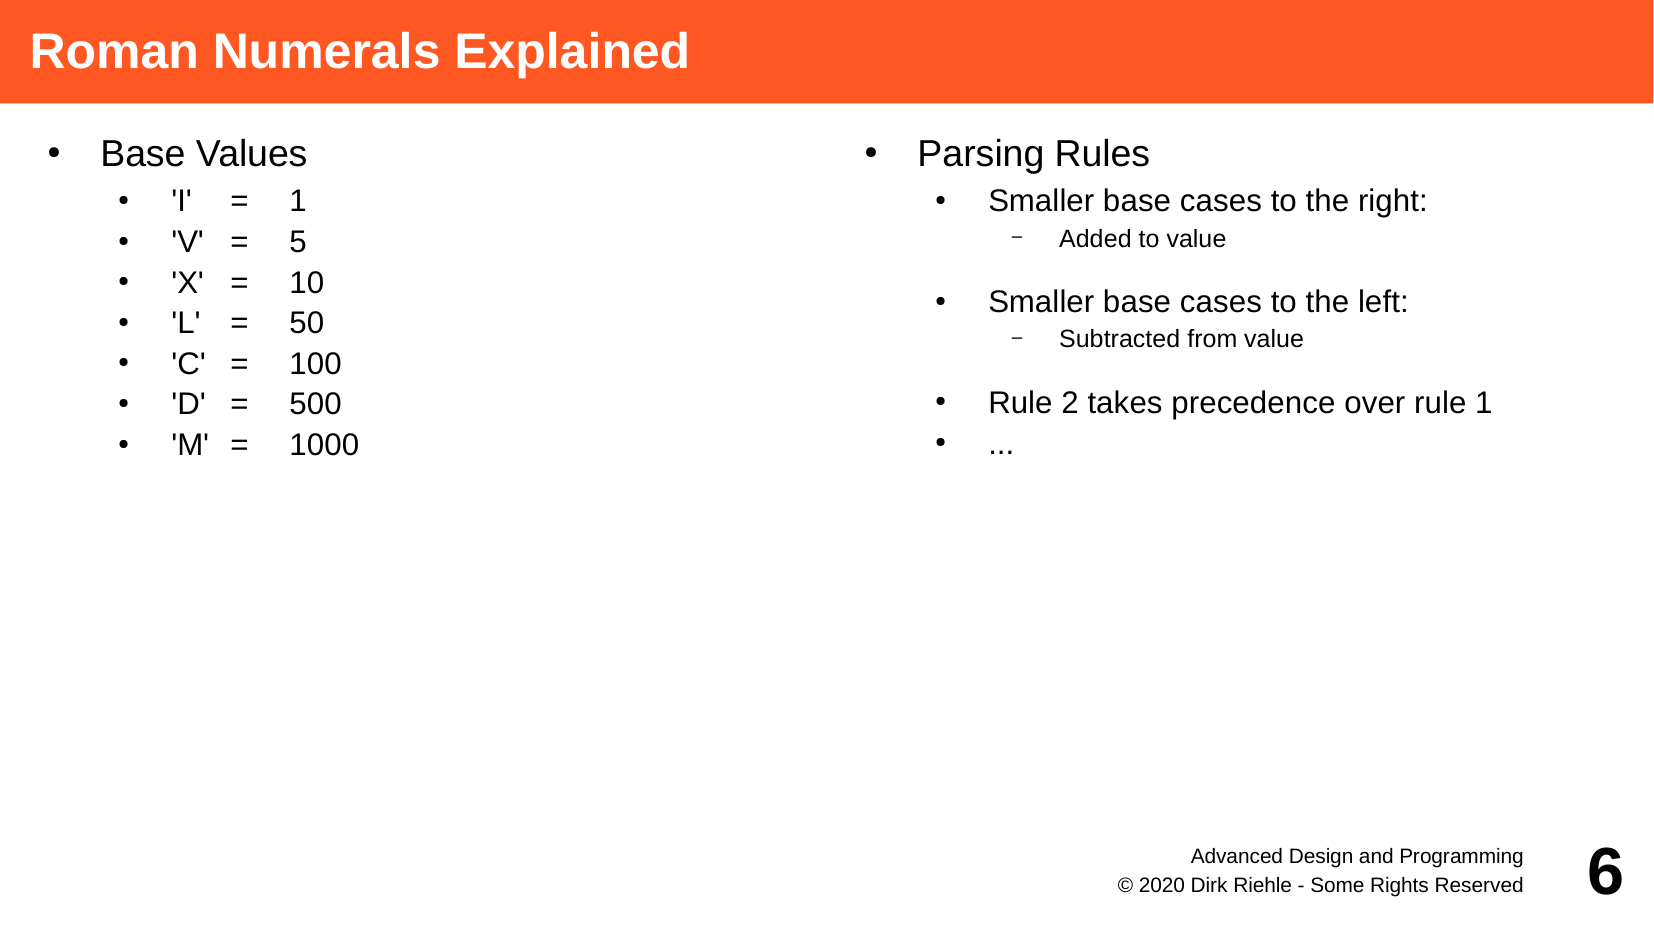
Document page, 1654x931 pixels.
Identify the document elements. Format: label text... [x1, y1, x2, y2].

list Base Values 'I' = 1 'V' = 5 'X' = 10 'L' = 50 'C' = 100 'D' = 500 'M' = 1000 [29, 132, 808, 813]
title Roman Numerals Explained [0, 0, 1654, 104]
list Parsing Rules Smaller base cases to the right: Added to value Smaller base cases to the left: Subtracted from value Rule 2 takes precedence over rule 1 ... [846, 132, 1625, 813]
